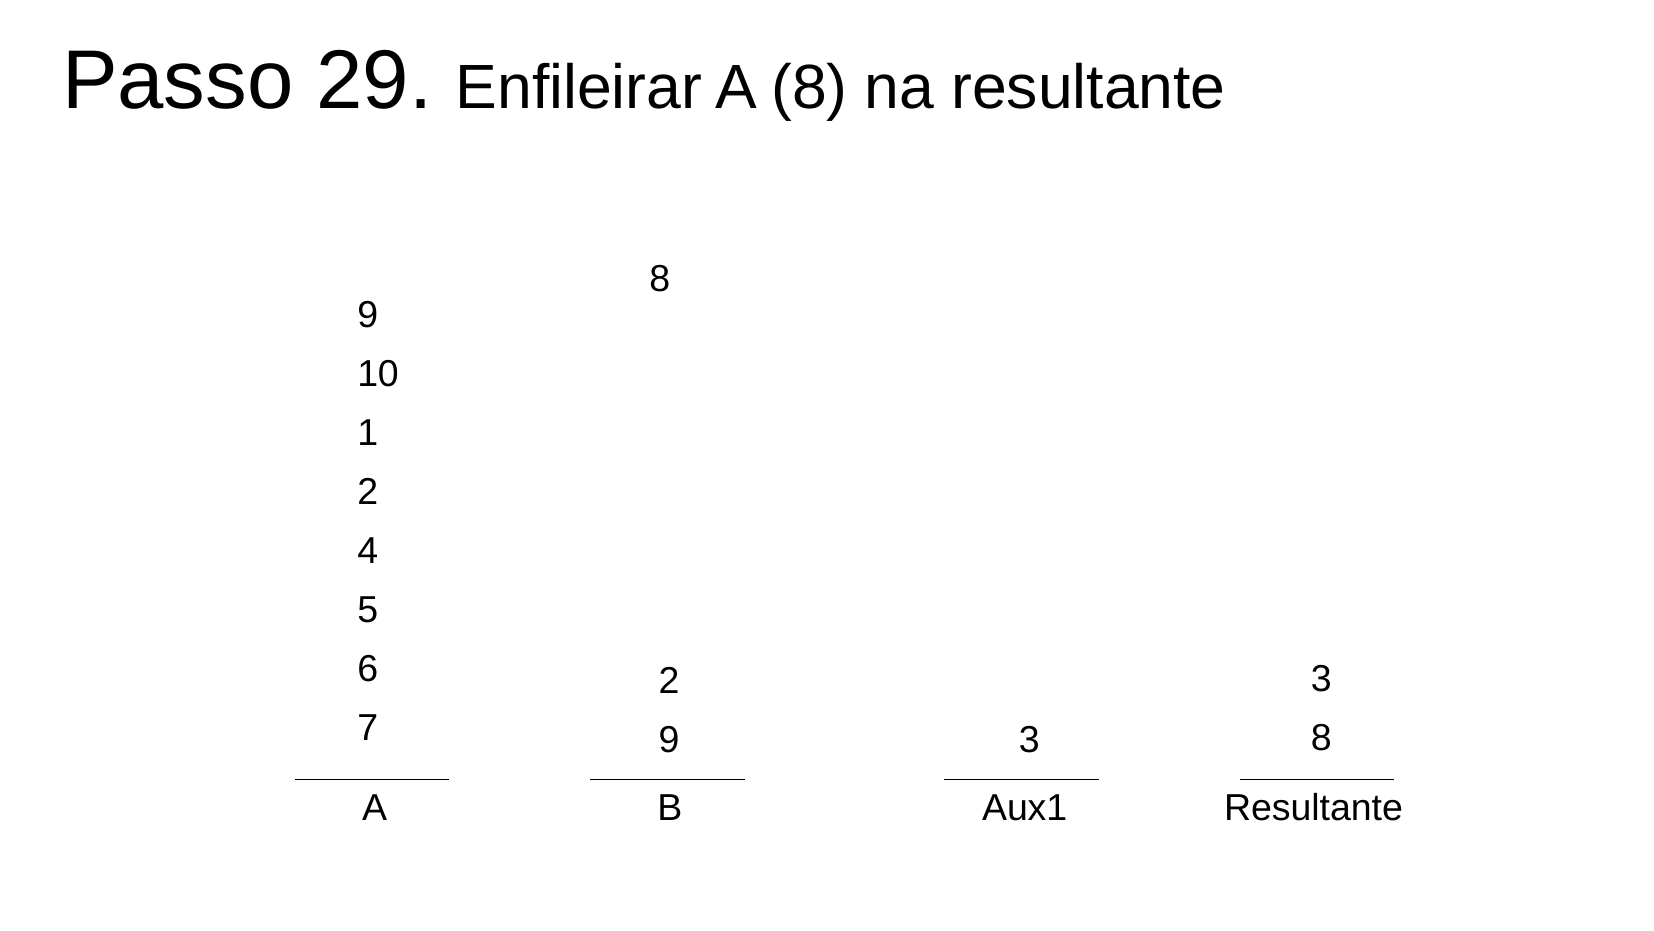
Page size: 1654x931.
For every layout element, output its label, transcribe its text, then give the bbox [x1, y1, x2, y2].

text_box 8 [1296, 708, 1347, 766]
text_box 5 [342, 580, 426, 638]
text_box 9 [643, 710, 695, 768]
text_box Passo 29. Enfileirar A (8) na resultante [47, 25, 1607, 274]
text_box 8 [634, 250, 686, 308]
text_box Resultante [1209, 779, 1418, 837]
text_box 10 [342, 344, 426, 402]
text_box B [642, 780, 698, 837]
text_box 7 [342, 699, 426, 756]
text_box 2 [643, 651, 695, 709]
text_box 1 [342, 403, 426, 461]
text_box 3 [1296, 649, 1347, 707]
text_box 2 [342, 462, 426, 520]
text_box 6 [342, 640, 426, 697]
text_box Aux1 [967, 780, 1083, 837]
text_box 9 [342, 285, 393, 343]
text_box 3 [1003, 710, 1055, 768]
text_box 4 [342, 521, 426, 579]
text_box A [347, 779, 508, 837]
